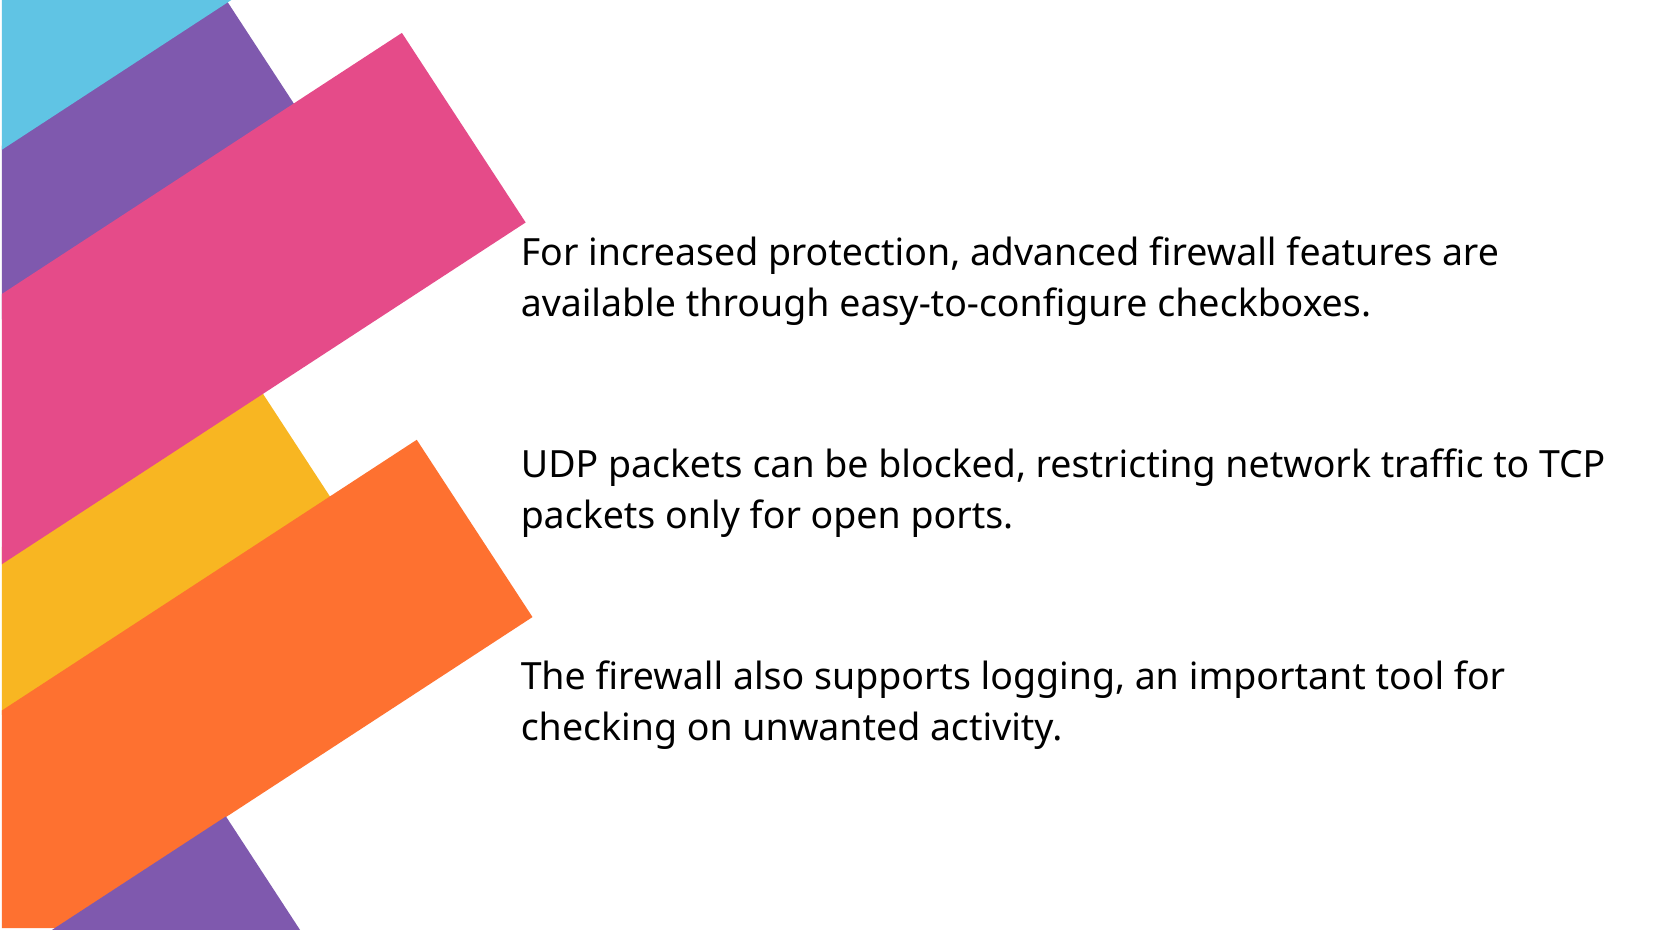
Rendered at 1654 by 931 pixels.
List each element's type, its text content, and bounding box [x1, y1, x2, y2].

list For increased protection, advanced firewall features are available through easy-to-configure checkboxes. UDP packets can be blocked, restricting network traffic to TCP packets only for open ports. The firewall also supports logging, an important tool for checking on unwanted activity. [450, 225, 1625, 788]
